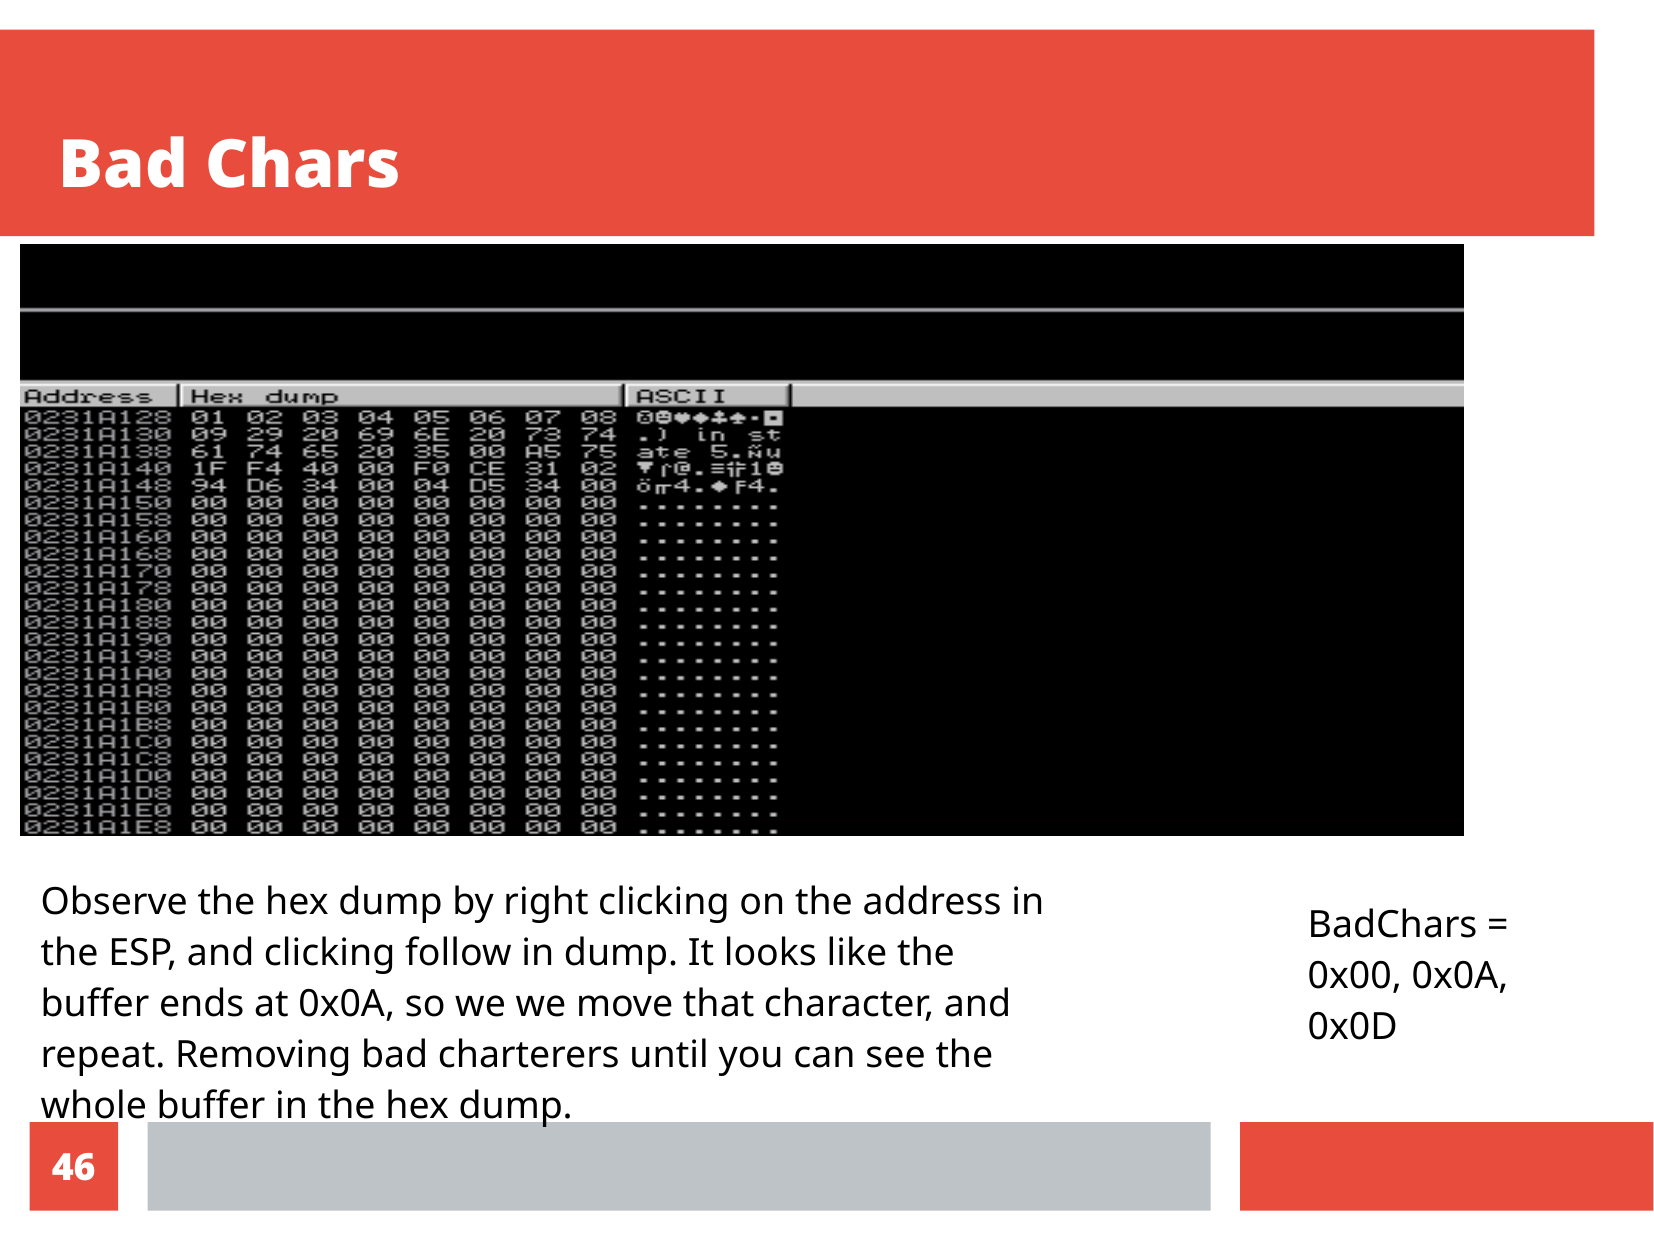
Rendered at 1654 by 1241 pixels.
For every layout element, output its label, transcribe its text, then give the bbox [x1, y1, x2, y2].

picture [20, 244, 1464, 836]
text_box Observe the hex dump by right clicking on the address in the ESP, and clicking follow in dump. It looks like the buffer ends at 0x0A, so we we move that character, and repeat. Removing bad charterers until you can see the whole buffer in the hex dump. [25, 867, 1080, 1100]
text_box BadChars = 0x00, 0x0A, 0x0D [1293, 890, 1592, 1036]
title Bad Chars [59, 59, 1595, 207]
